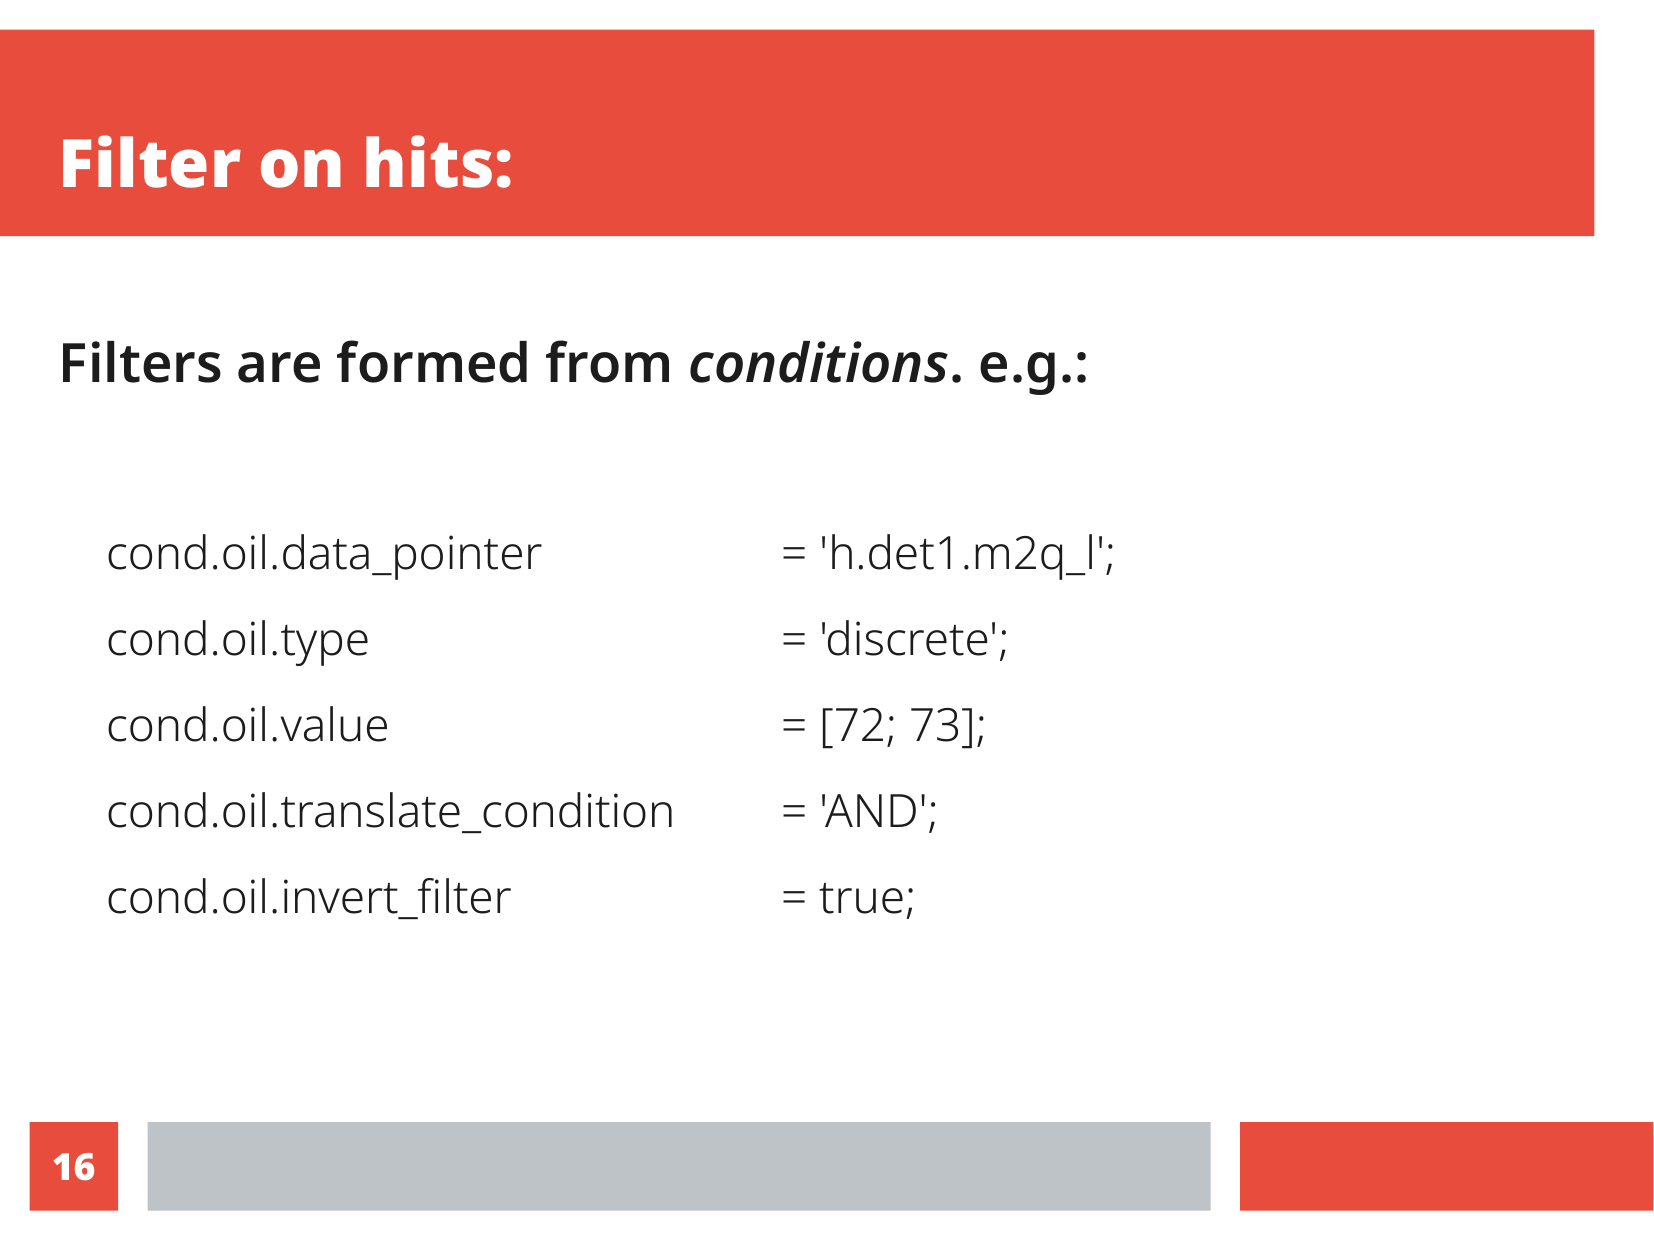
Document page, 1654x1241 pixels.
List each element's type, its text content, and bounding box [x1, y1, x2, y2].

list Filters are formed from conditions. e.g.: cond.oil.data_pointer = 'h.det1.m2q_l'; cond.oil.type = 'discrete'; cond.oil.value = [72; 73]; cond.oil.translate_condition = 'AND'; cond.oil.invert_filter = true; [59, 324, 1565, 1093]
title Filter on hits: [59, 59, 1595, 207]
